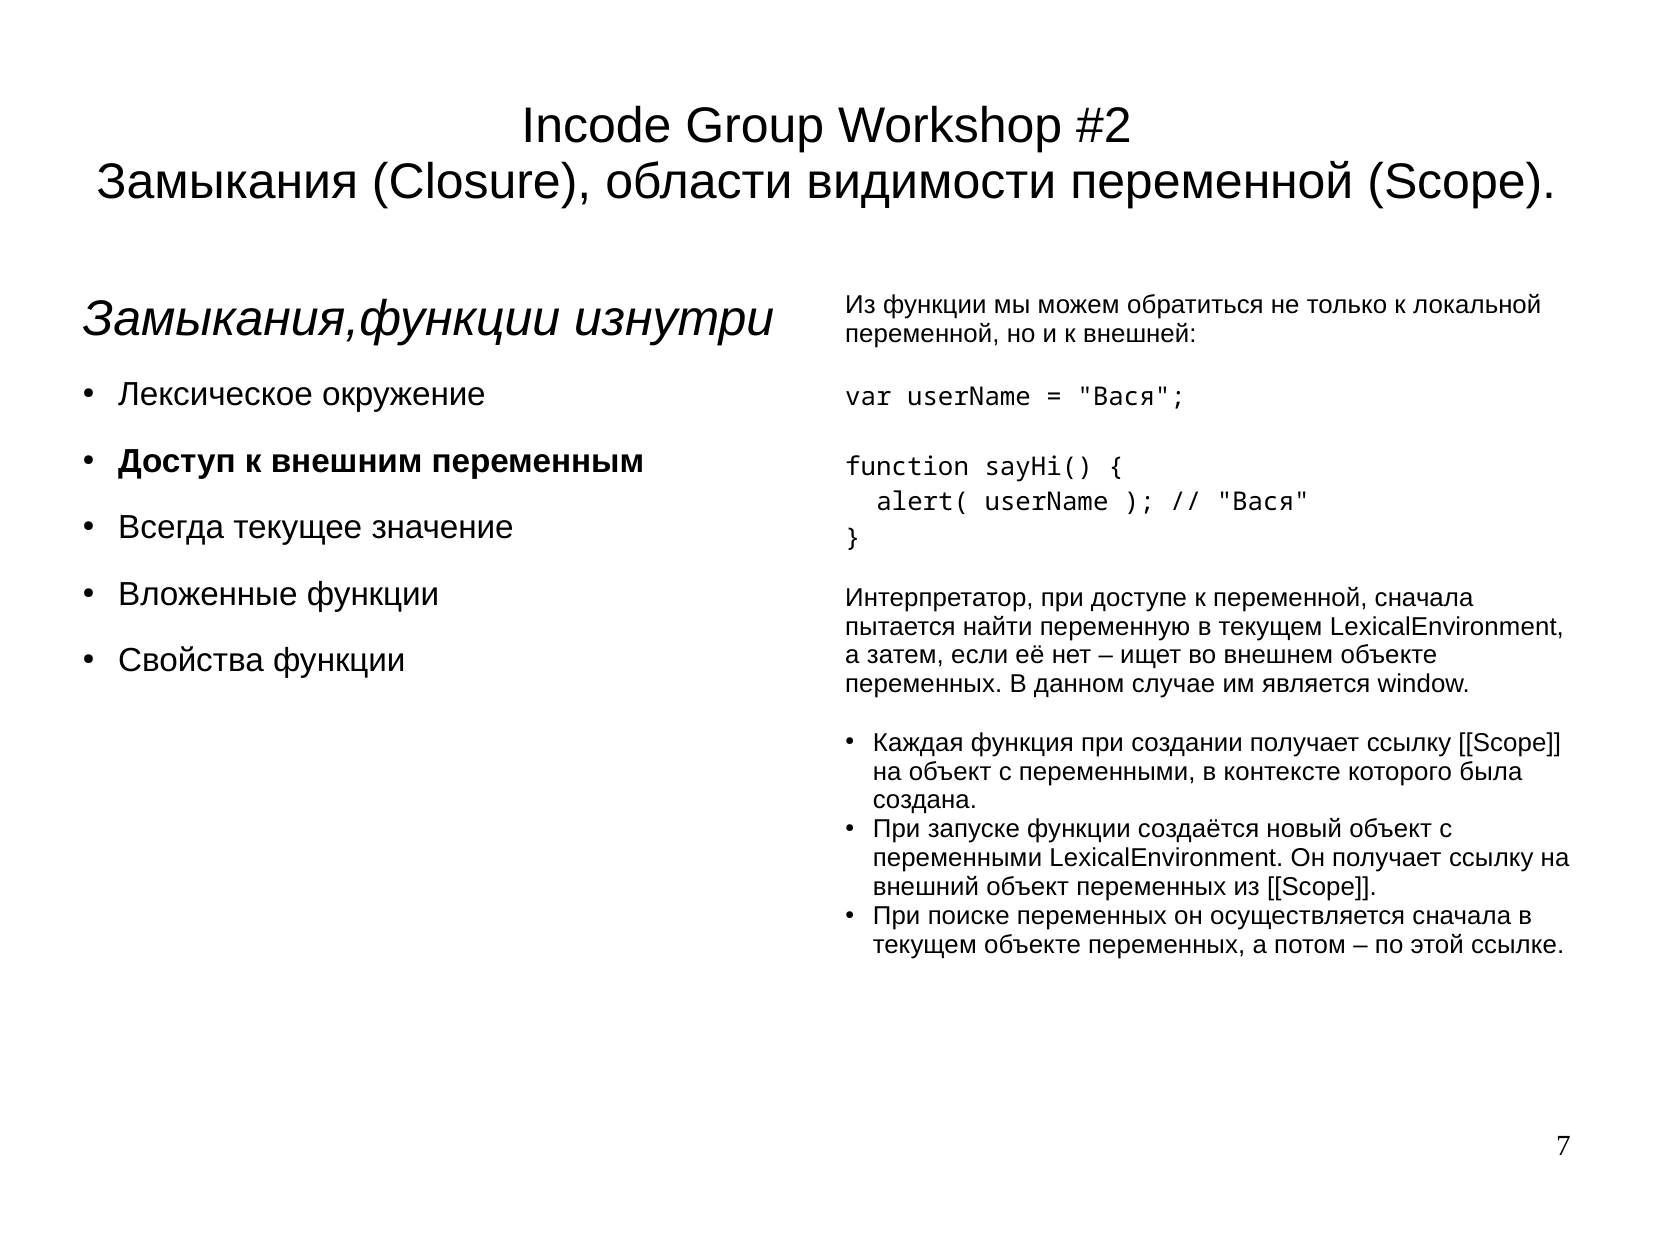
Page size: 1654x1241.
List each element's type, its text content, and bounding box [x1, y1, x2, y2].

list Из функции мы можем обратиться не только к локальной переменной, но и к внешней: var userName = "Вася"; function sayHi() { alert( userName ); // "Вася" } Интерпретатор, при доступе к переменной, сначала пытается найти переменную в текущем LexicalEnvironment, а затем, если её нет – ищет во внешнем объекте переменных. В данном случае им является window. Каждая функция при создании получает ссылку [[Scope]] на объект с переменными, в контексте которого была создана. При запуске функции создаётся новый объект с переменными LexicalEnvironment. Он получает ссылку на внешний объект переменных из [[Scope]]. При поиске переменных он осуществляется сначала в текущем объекте переменных, а потом – по этой ссылке. [845, 290, 1572, 1010]
title Incode Group Workshop #2 Замыкания (Closure), области видимости переменной (Scope). [82, 49, 1571, 257]
list Замыкания,функции изнутри Лексическое окружение Доступ к внешним переменным Всегда текущее значение Вложенные функции Свойства функции [82, 290, 809, 1010]
